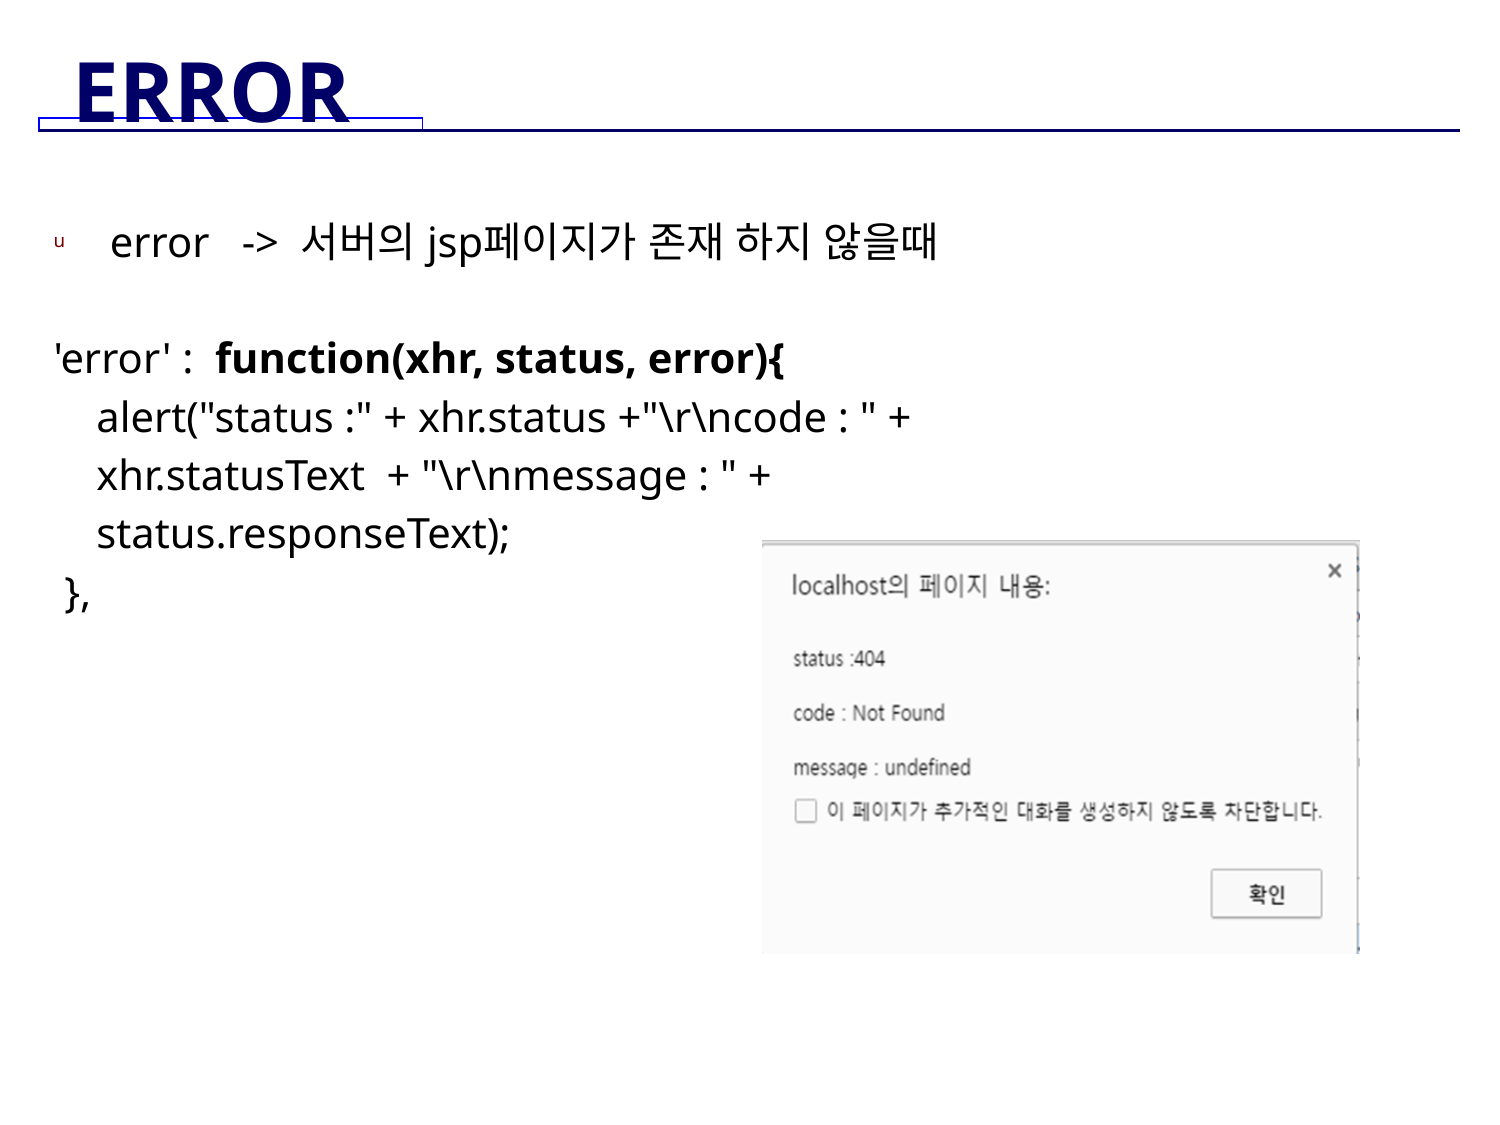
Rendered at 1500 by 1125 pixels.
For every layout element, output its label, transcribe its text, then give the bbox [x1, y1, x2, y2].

list error -> 서버의 jsp페이지가 존재 하지 않을때 'error' : function(xhr, status, error){ alert("status :" + xhr.status +"\r\ncode : " + xhr.statusText + "\r\nmessage : " + status.responseText); }, [38, 208, 1460, 994]
title ERROR [58, 31, 1077, 110]
picture [762, 540, 1360, 954]
